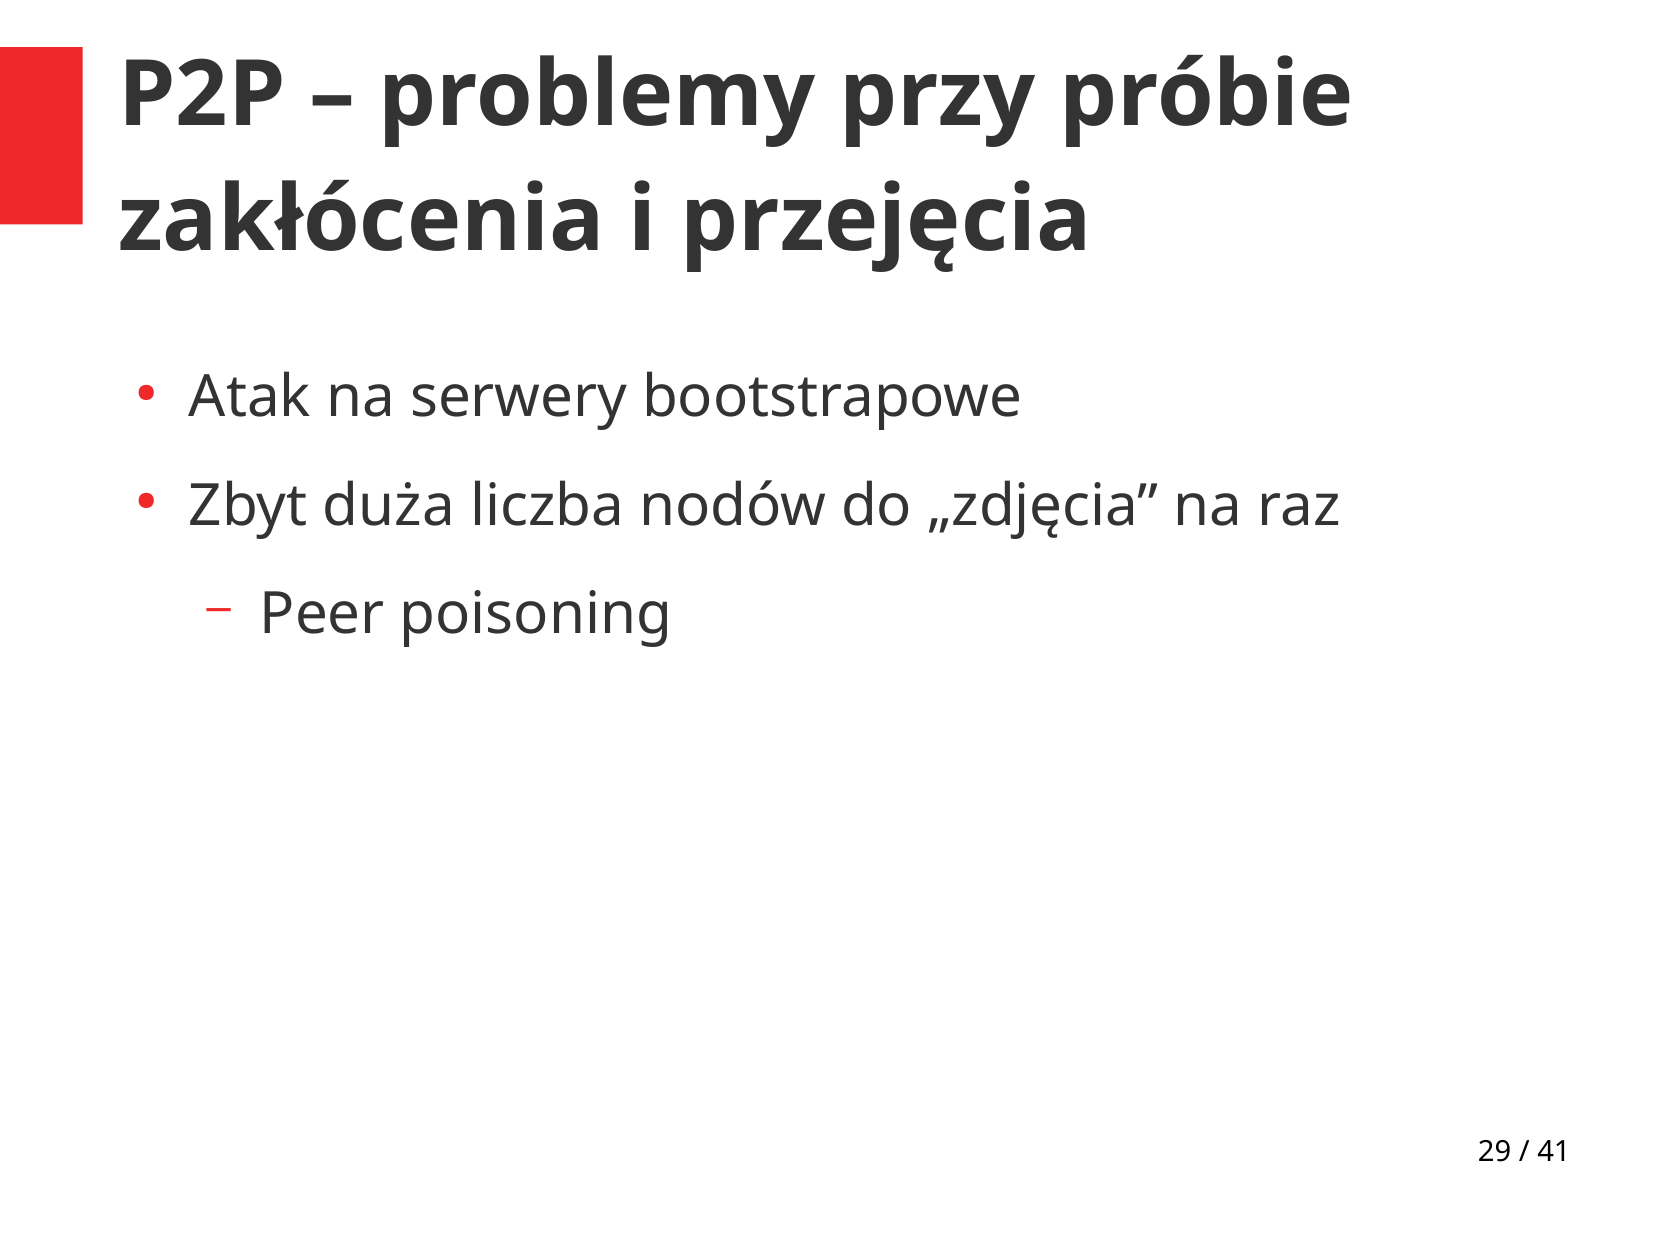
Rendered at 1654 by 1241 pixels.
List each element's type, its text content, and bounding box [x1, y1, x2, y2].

title P2P – problemy przy próbie zakłócenia i przejęcia [118, 45, 1571, 260]
list Atak na serwery bootstrapowe Zbyt duża liczba nodów do „zdjęcia” na raz Peer poisoning [118, 354, 1536, 1074]
